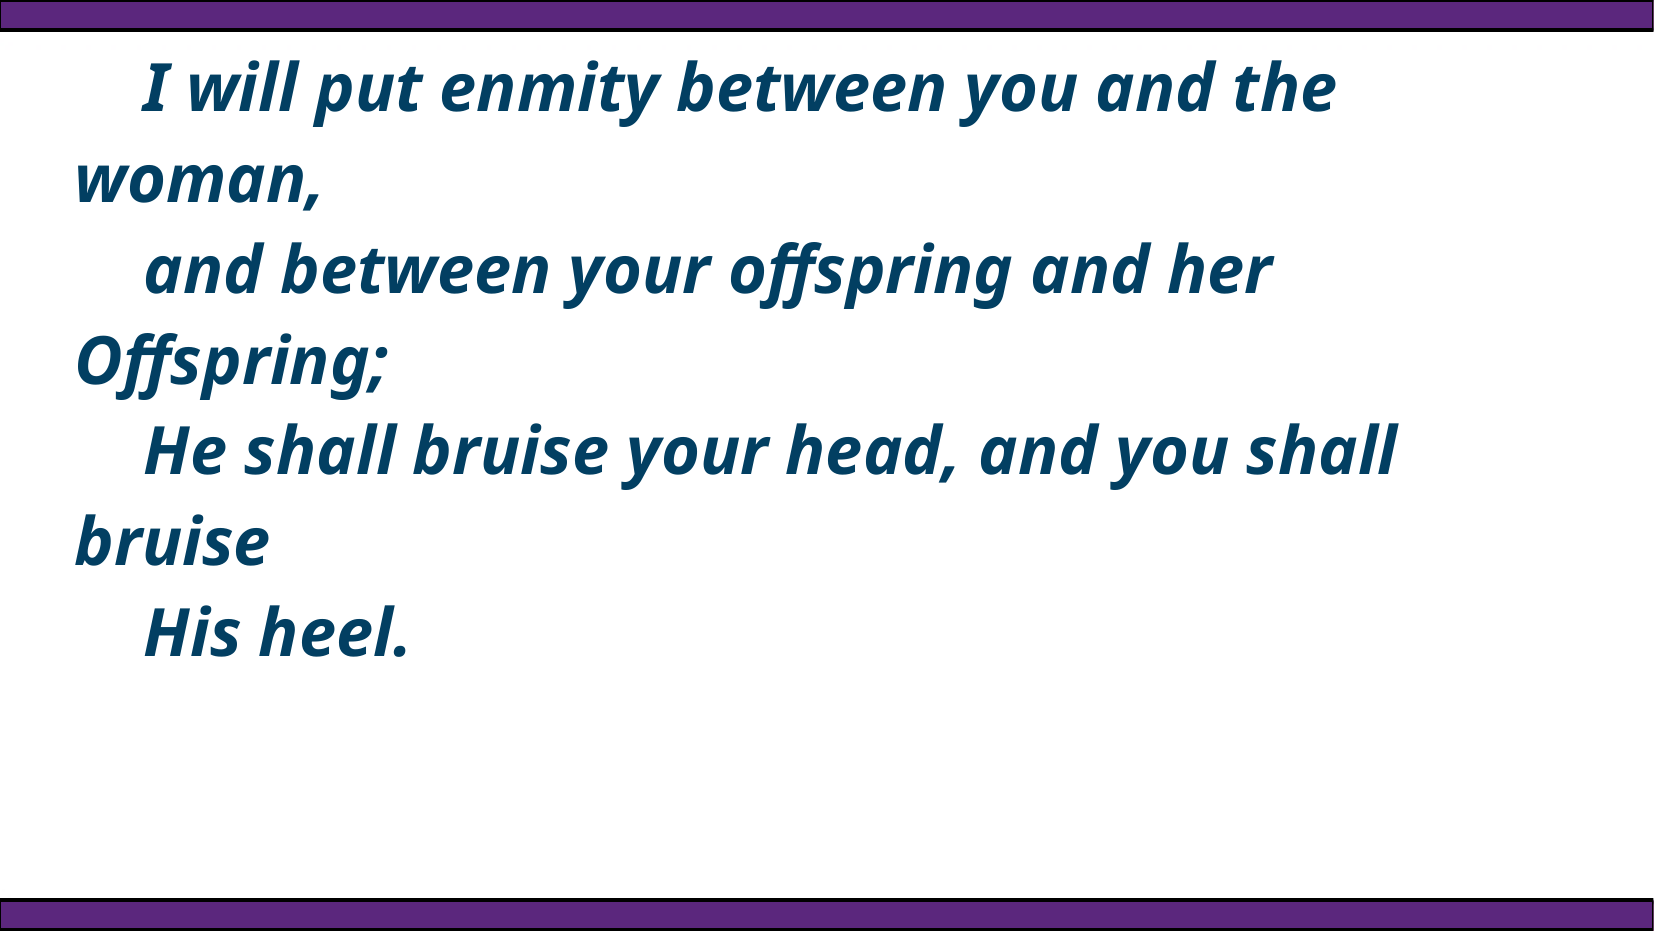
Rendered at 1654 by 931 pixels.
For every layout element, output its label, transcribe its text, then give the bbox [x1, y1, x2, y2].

text_box I will put enmity between you and the woman, and between your offspring and her Offspring; He shall bruise your head, and you shall bruise His heel. [60, 33, 1606, 451]
picture [0, 31, 1654, 900]
text_box [0, 0, 1654, 31]
text_box [0, 900, 1654, 931]
